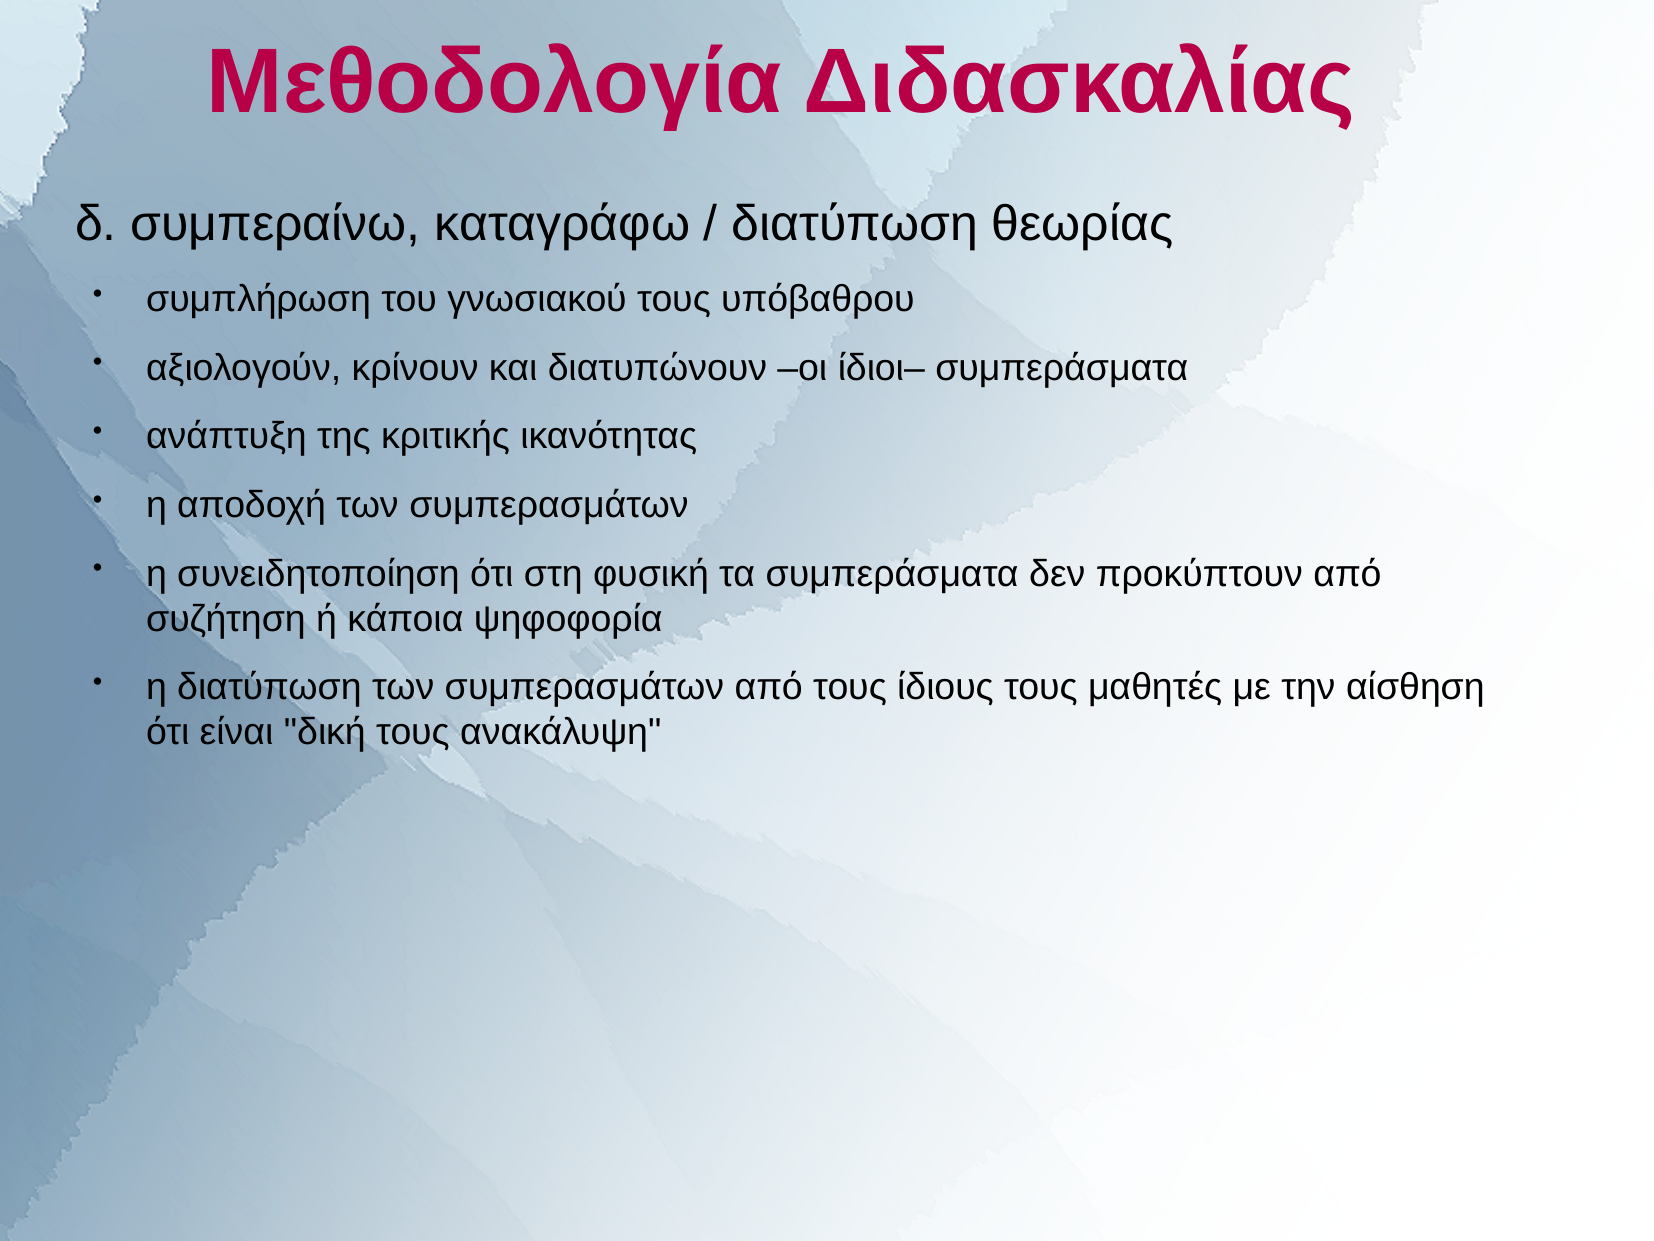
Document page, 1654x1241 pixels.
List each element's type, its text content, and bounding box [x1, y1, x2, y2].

picture [0, 0, 1654, 1241]
title Μεθοδολογία Διδασκαλίας [37, 2, 1526, 151]
list δ. συμπεραίνω, καταγράφω / διατύπωση θεωρίας συμπλήρωση του γνωσιακού τους υπόβαθρου αξιολογούν, κρίνουν και διατυπώνουν –οι ίδιοι– συμπεράσματα ανάπτυξη της κριτικής ικανότητας η αποδοχή των συμπερασμάτων η συνειδητοποίηση ότι στη φυσική τα συμπεράσματα δεν προκύπτουν από συζήτηση ή κάποια ψηφοφορία η διατύπωση των συμπερασμάτων από τους ίδιους τους μαθητές με την αίσθηση ότι είναι "δική τους ανακάλυψη" [4, 190, 1538, 1051]
